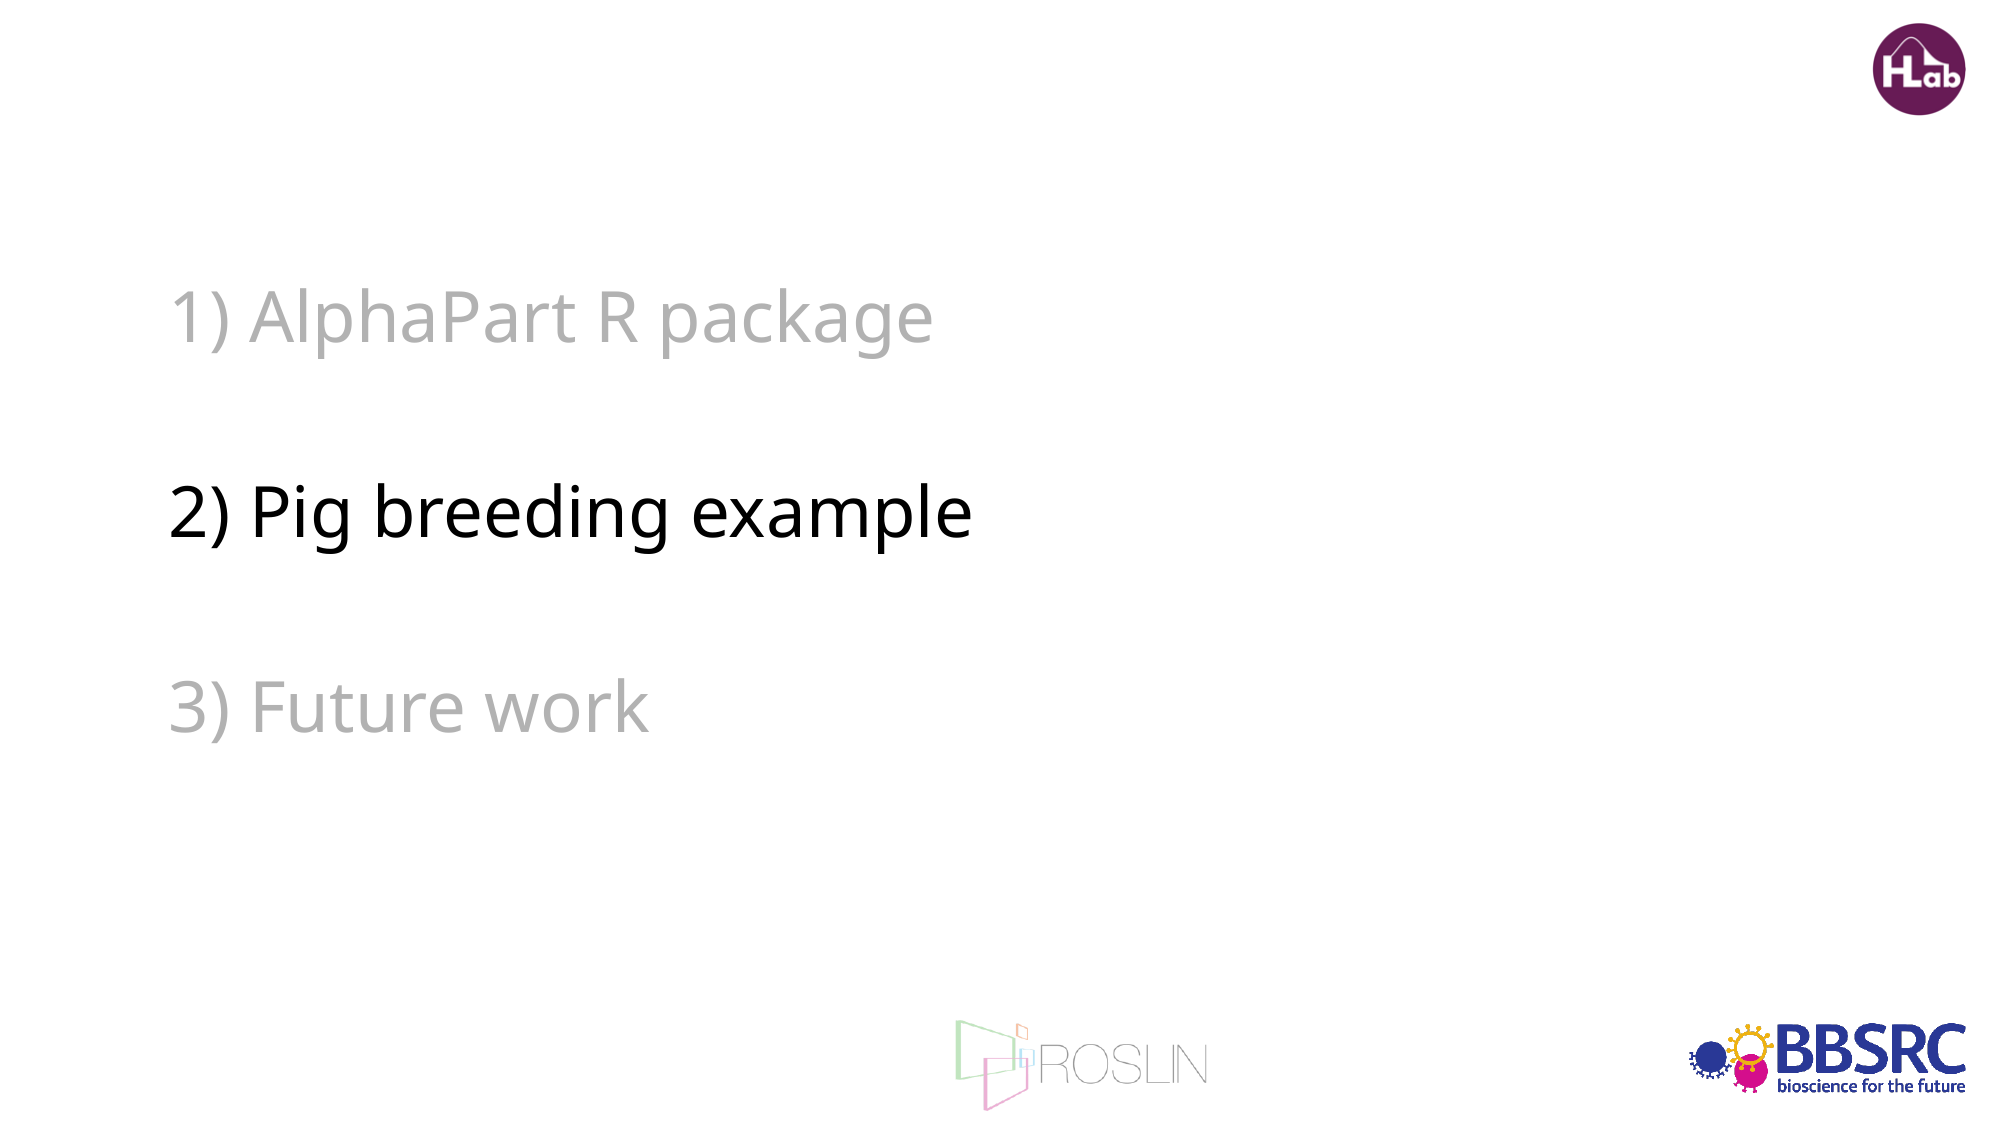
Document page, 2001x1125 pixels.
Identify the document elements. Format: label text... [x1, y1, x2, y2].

picture [1872, 21, 1966, 116]
picture [948, 985, 1220, 1125]
text_box 1) AlphaPart R package 2) Pig breeding example 3) Future work [83, 176, 1966, 975]
picture [1687, 1020, 1966, 1099]
